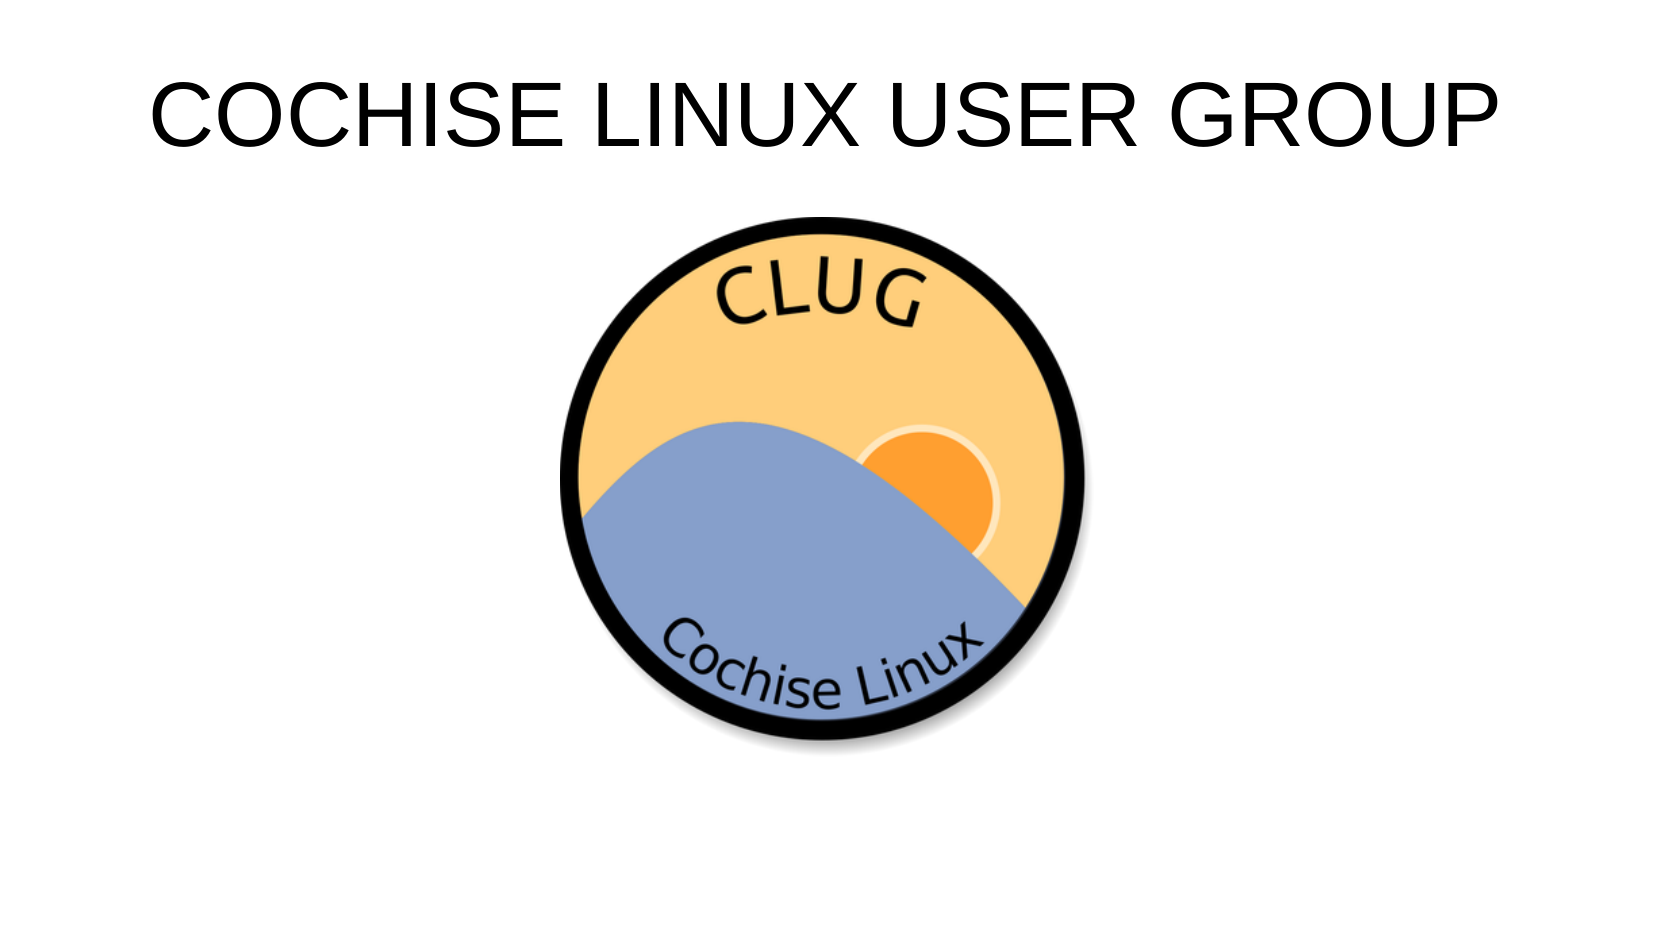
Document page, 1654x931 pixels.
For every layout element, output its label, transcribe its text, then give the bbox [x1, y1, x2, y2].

title COCHISE LINUX USER GROUP [82, 37, 1571, 193]
picture [560, 217, 1094, 758]
